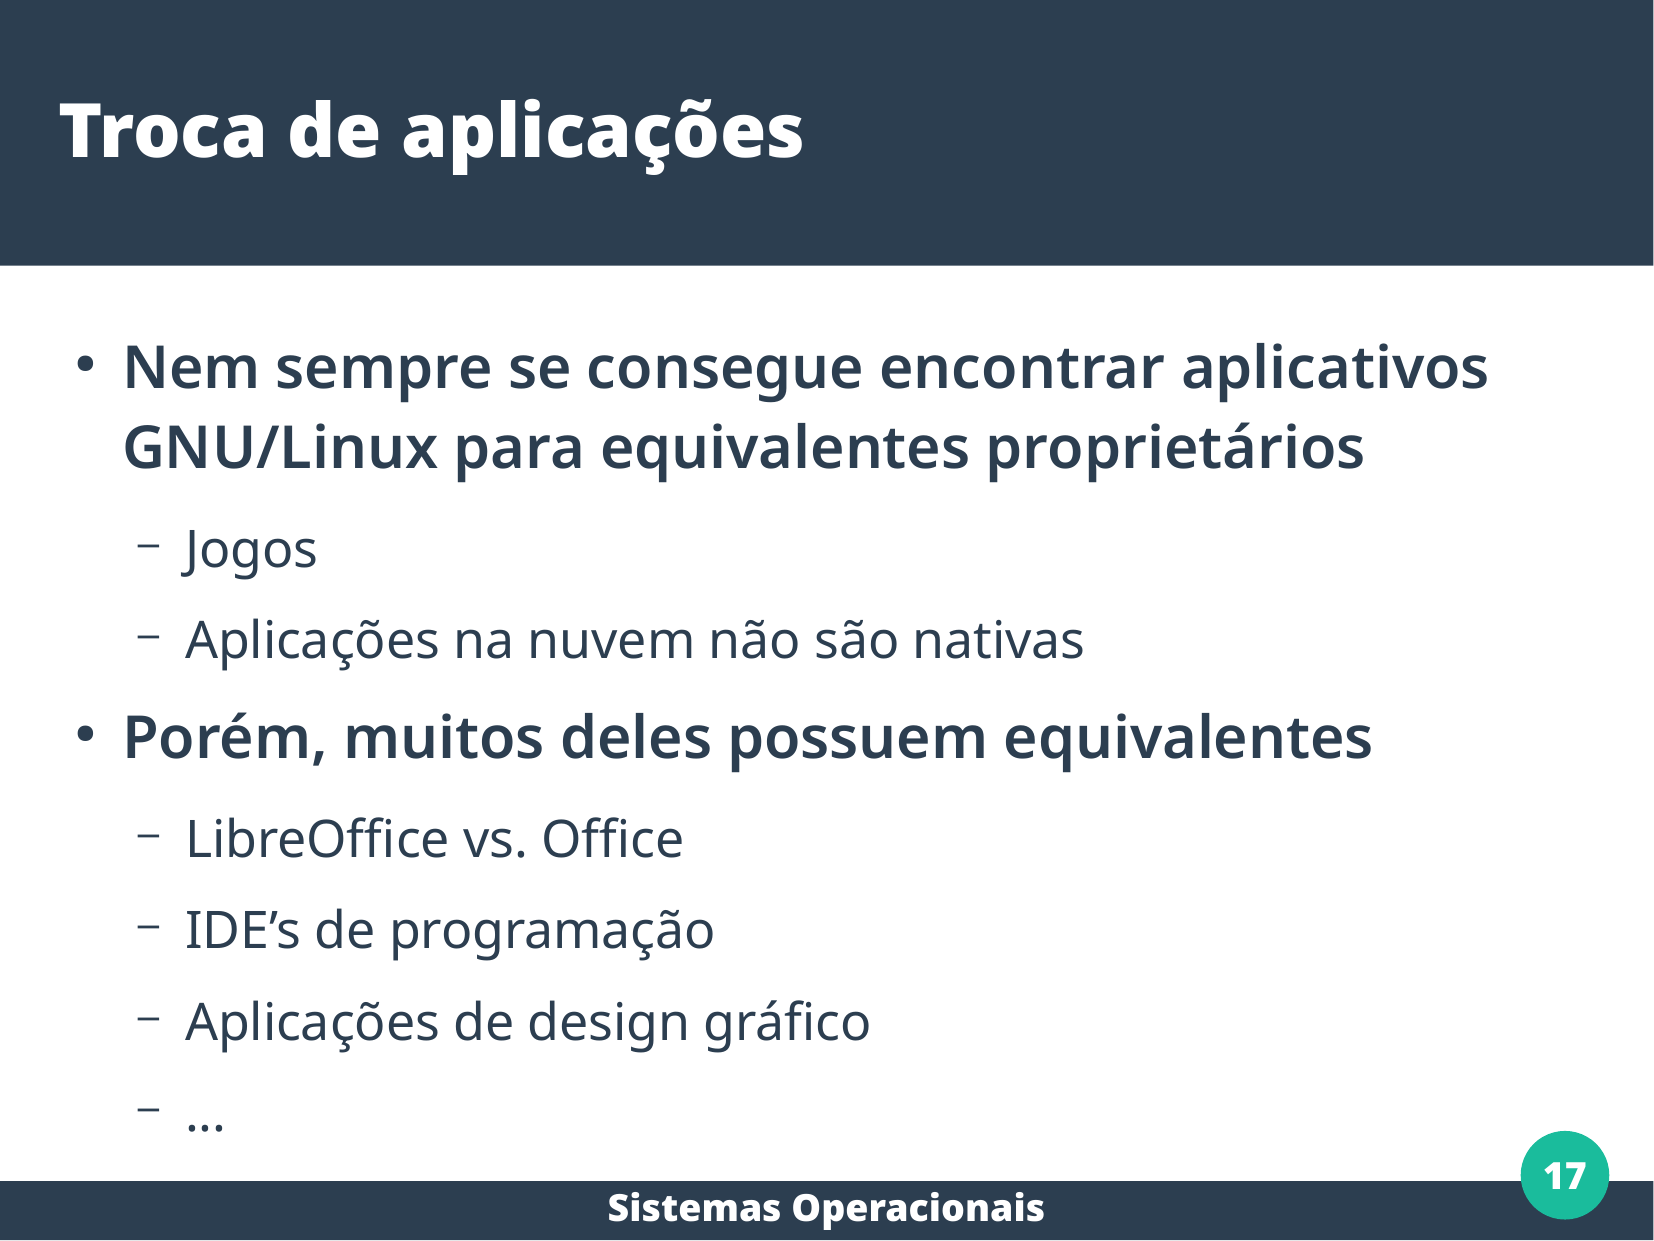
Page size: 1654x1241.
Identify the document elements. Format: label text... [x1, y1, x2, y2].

list Nem sempre se consegue encontrar aplicativos GNU/Linux para equivalentes proprietários Jogos Aplicações na nuvem não são nativas Porém, muitos deles possuem equivalentes LibreOffice vs. Office IDE’s de programação Aplicações de design gráfico ... [59, 324, 1595, 1152]
title Troca de aplicações [59, 49, 1595, 207]
